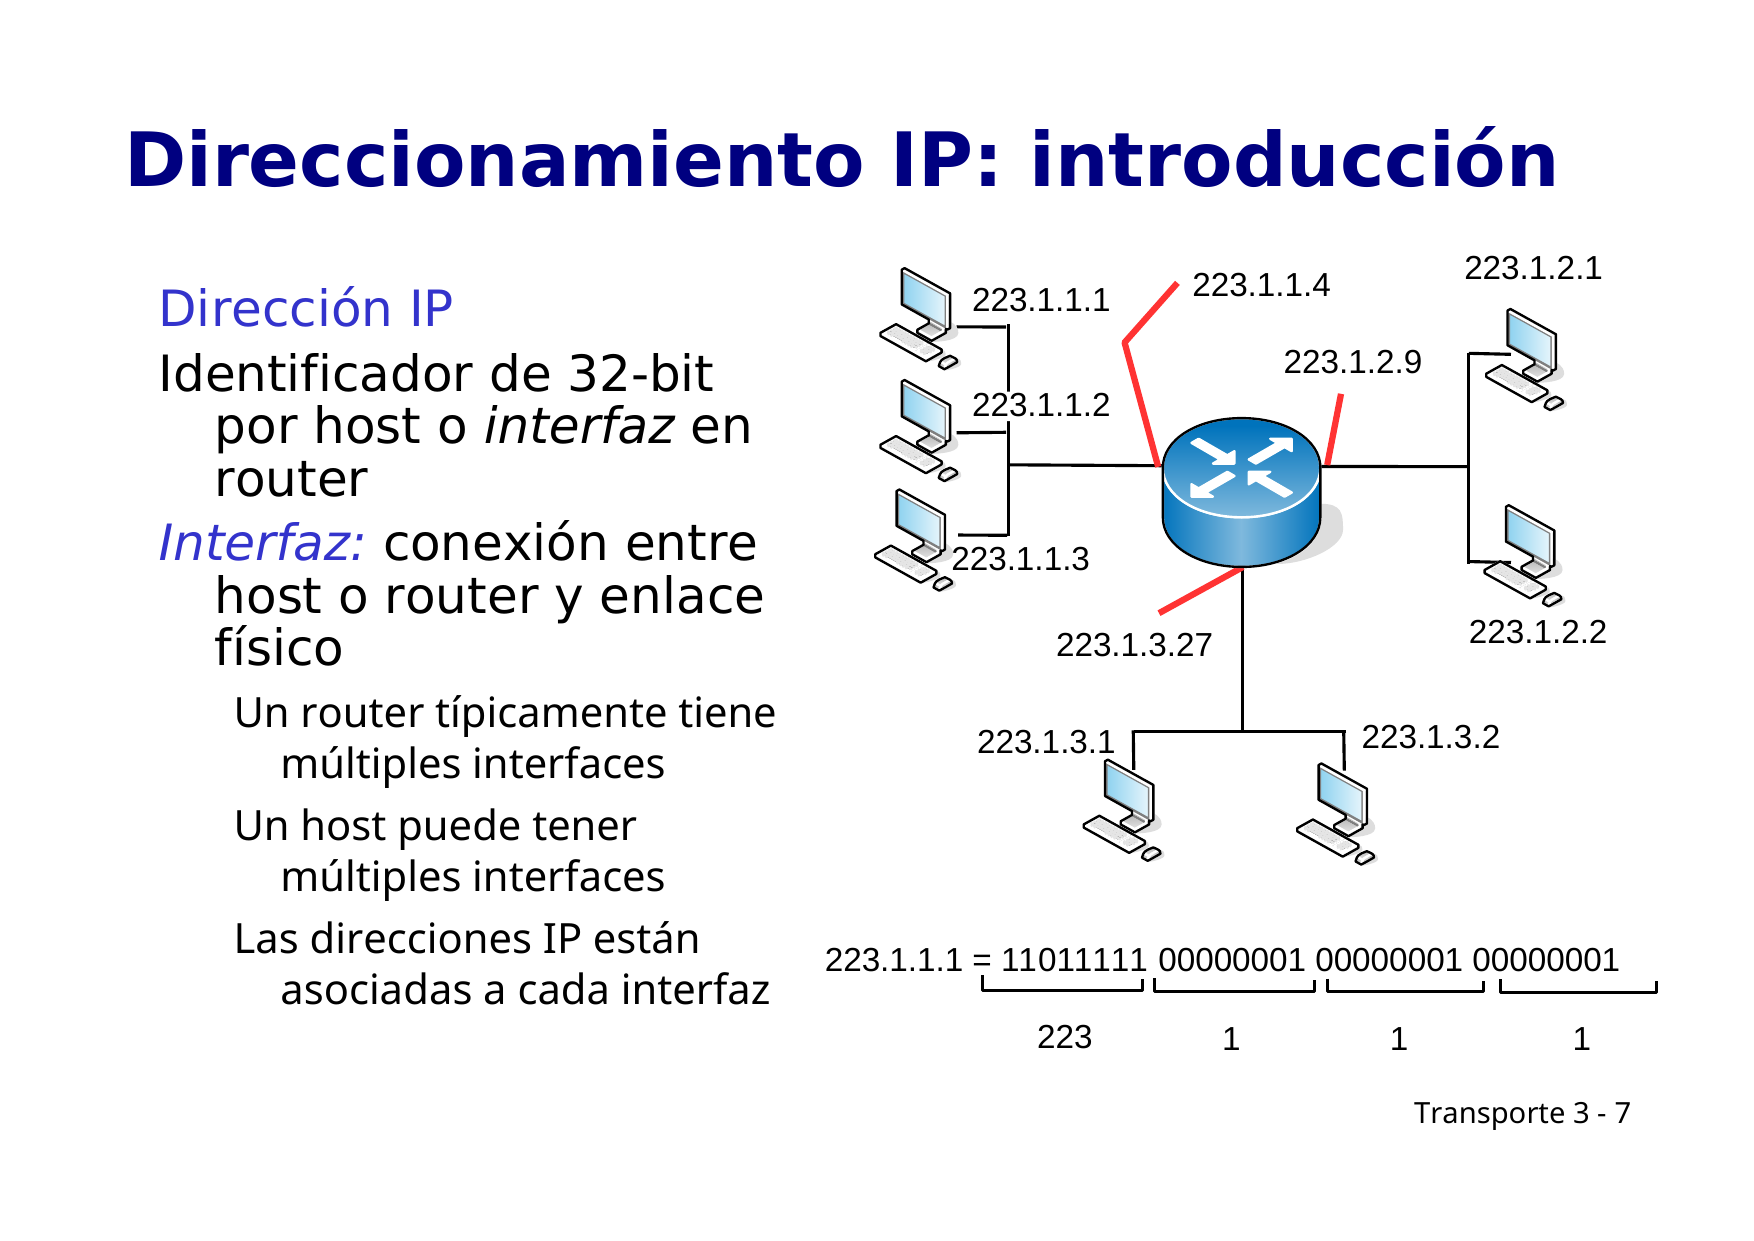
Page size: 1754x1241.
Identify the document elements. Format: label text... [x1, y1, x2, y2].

text_box [1358, 853, 1372, 862]
text_box [1353, 819, 1374, 836]
text_box [1555, 400, 1566, 410]
text_box [945, 581, 955, 590]
text_box [1488, 373, 1546, 400]
text_box [1086, 823, 1143, 851]
text_box [928, 572, 940, 581]
text_box [903, 382, 948, 451]
text_box [950, 471, 961, 481]
text_box [1554, 597, 1565, 606]
text_box 223.1.1.4 [1177, 258, 1346, 311]
text_box [1545, 595, 1559, 604]
text_box [1107, 762, 1152, 830]
text_box [1508, 508, 1553, 576]
text_box [1154, 851, 1164, 860]
text_box [936, 579, 950, 588]
text_box [1542, 365, 1563, 382]
text_box [1299, 827, 1357, 854]
text_box [1367, 855, 1377, 864]
list Dirección IP Identificador de 32-bit por host o interfaz en router Interfaz: conexión entre host o router y enlace físico Un router típicamente tiene múltiples interfaces Un host puede tener múltiples interfaces Las direcciones IP están asociadas a cada interfaz [143, 276, 806, 1107]
text_box 223.1.2.2 [1454, 606, 1623, 659]
text_box [1539, 392, 1551, 401]
text_box 223.1.3.1 [962, 715, 1131, 769]
text_box [1144, 850, 1158, 859]
text_box [932, 545, 952, 562]
text_box 223 [1022, 1011, 1108, 1064]
text_box [1547, 399, 1561, 408]
text_box 223.1.1.2 [957, 378, 1126, 432]
text_box [950, 359, 961, 369]
text_box 1 [1557, 1012, 1606, 1066]
text_box [935, 351, 945, 359]
text_box [1137, 843, 1148, 851]
title Direccionamiento IP: introducción [109, 59, 1696, 262]
text_box [882, 332, 940, 359]
text_box 1 [1375, 1012, 1424, 1066]
text_box [882, 444, 940, 471]
text_box 223.1.2.9 [1268, 335, 1438, 388]
text_box [941, 358, 955, 367]
text_box [1540, 561, 1562, 578]
text_box 1 [1207, 1012, 1256, 1066]
text_box [935, 463, 945, 471]
text_box [1509, 311, 1554, 380]
text_box 223.1.1.1 = 11011111 00000001 00000001 00000001 [810, 933, 1637, 986]
text_box [898, 492, 943, 560]
text_box [1537, 588, 1549, 597]
text_box [1165, 420, 1319, 565]
text_box [903, 270, 948, 339]
text_box [941, 470, 955, 479]
text_box [936, 324, 958, 341]
text_box 223.1.3.2 [1346, 711, 1516, 764]
text_box 223.1.1.3 [936, 532, 1106, 585]
text_box [1139, 815, 1161, 833]
text_box 223.1.1.1 [957, 273, 1126, 326]
text_box 223.1.2.1 [1449, 241, 1619, 295]
text_box [1320, 766, 1365, 834]
text_box [1281, 504, 1342, 563]
text_box [1350, 846, 1362, 855]
text_box [1486, 569, 1544, 596]
text_box [877, 553, 935, 580]
text_box 223.1.3.27 [1041, 618, 1229, 671]
text_box [936, 435, 958, 453]
